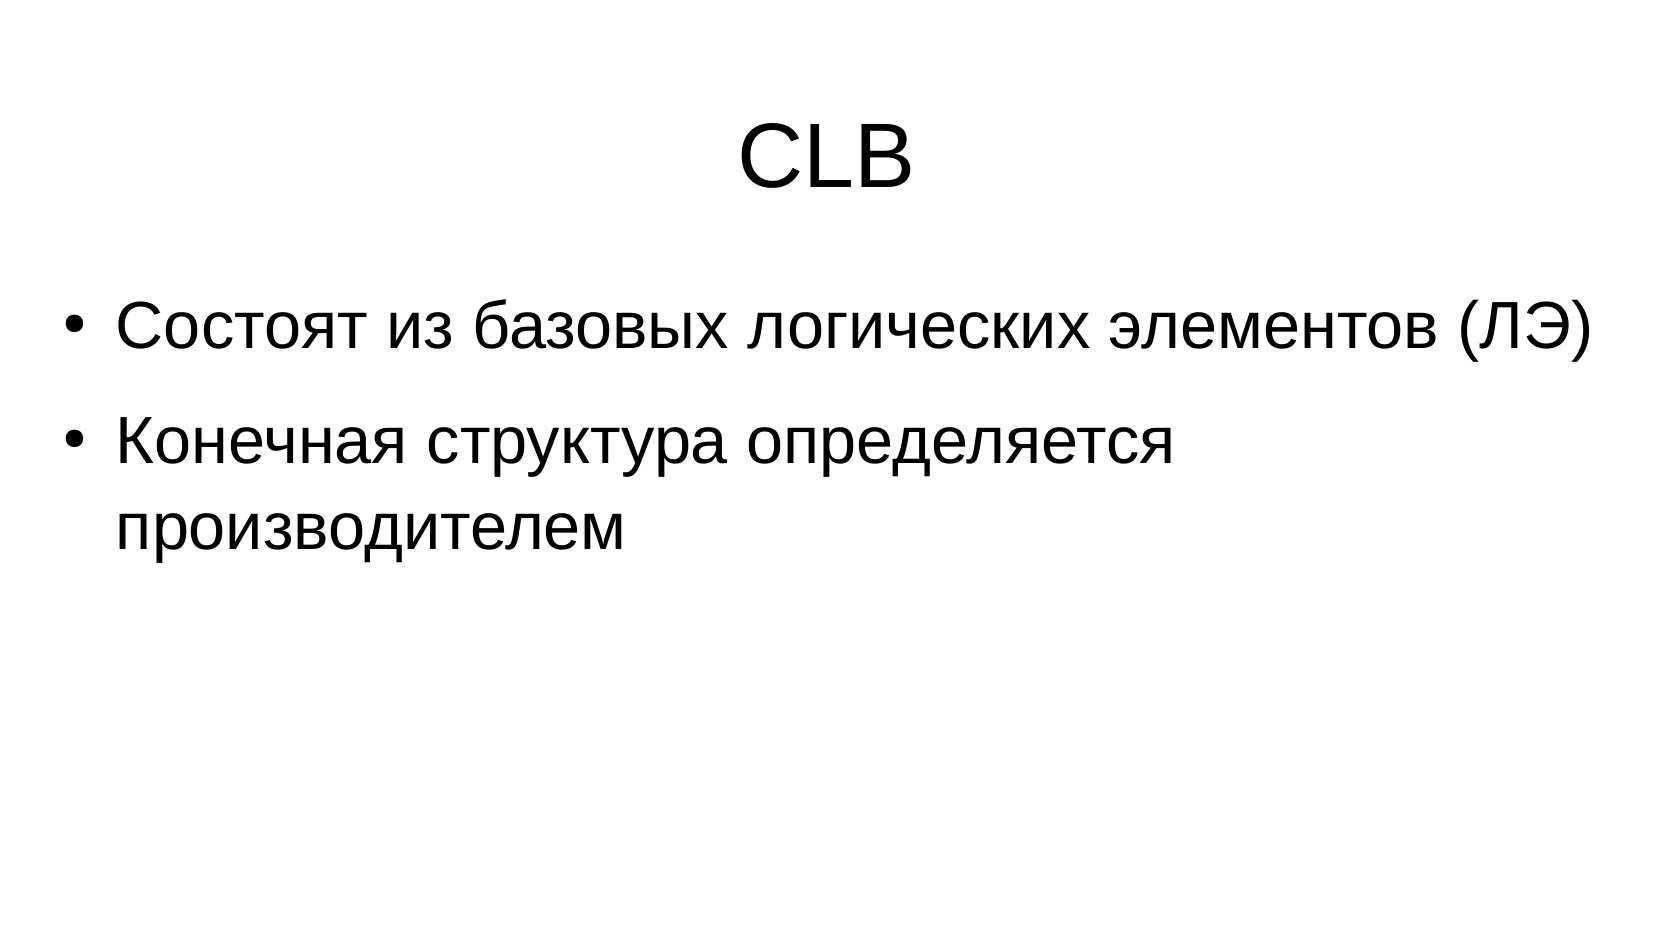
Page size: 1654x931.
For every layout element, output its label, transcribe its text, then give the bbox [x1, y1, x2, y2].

title CLB [82, 78, 1571, 234]
list Состоят из базовых логических элементов (ЛЭ) Конечная структура определяется производителем [45, 276, 1636, 817]
